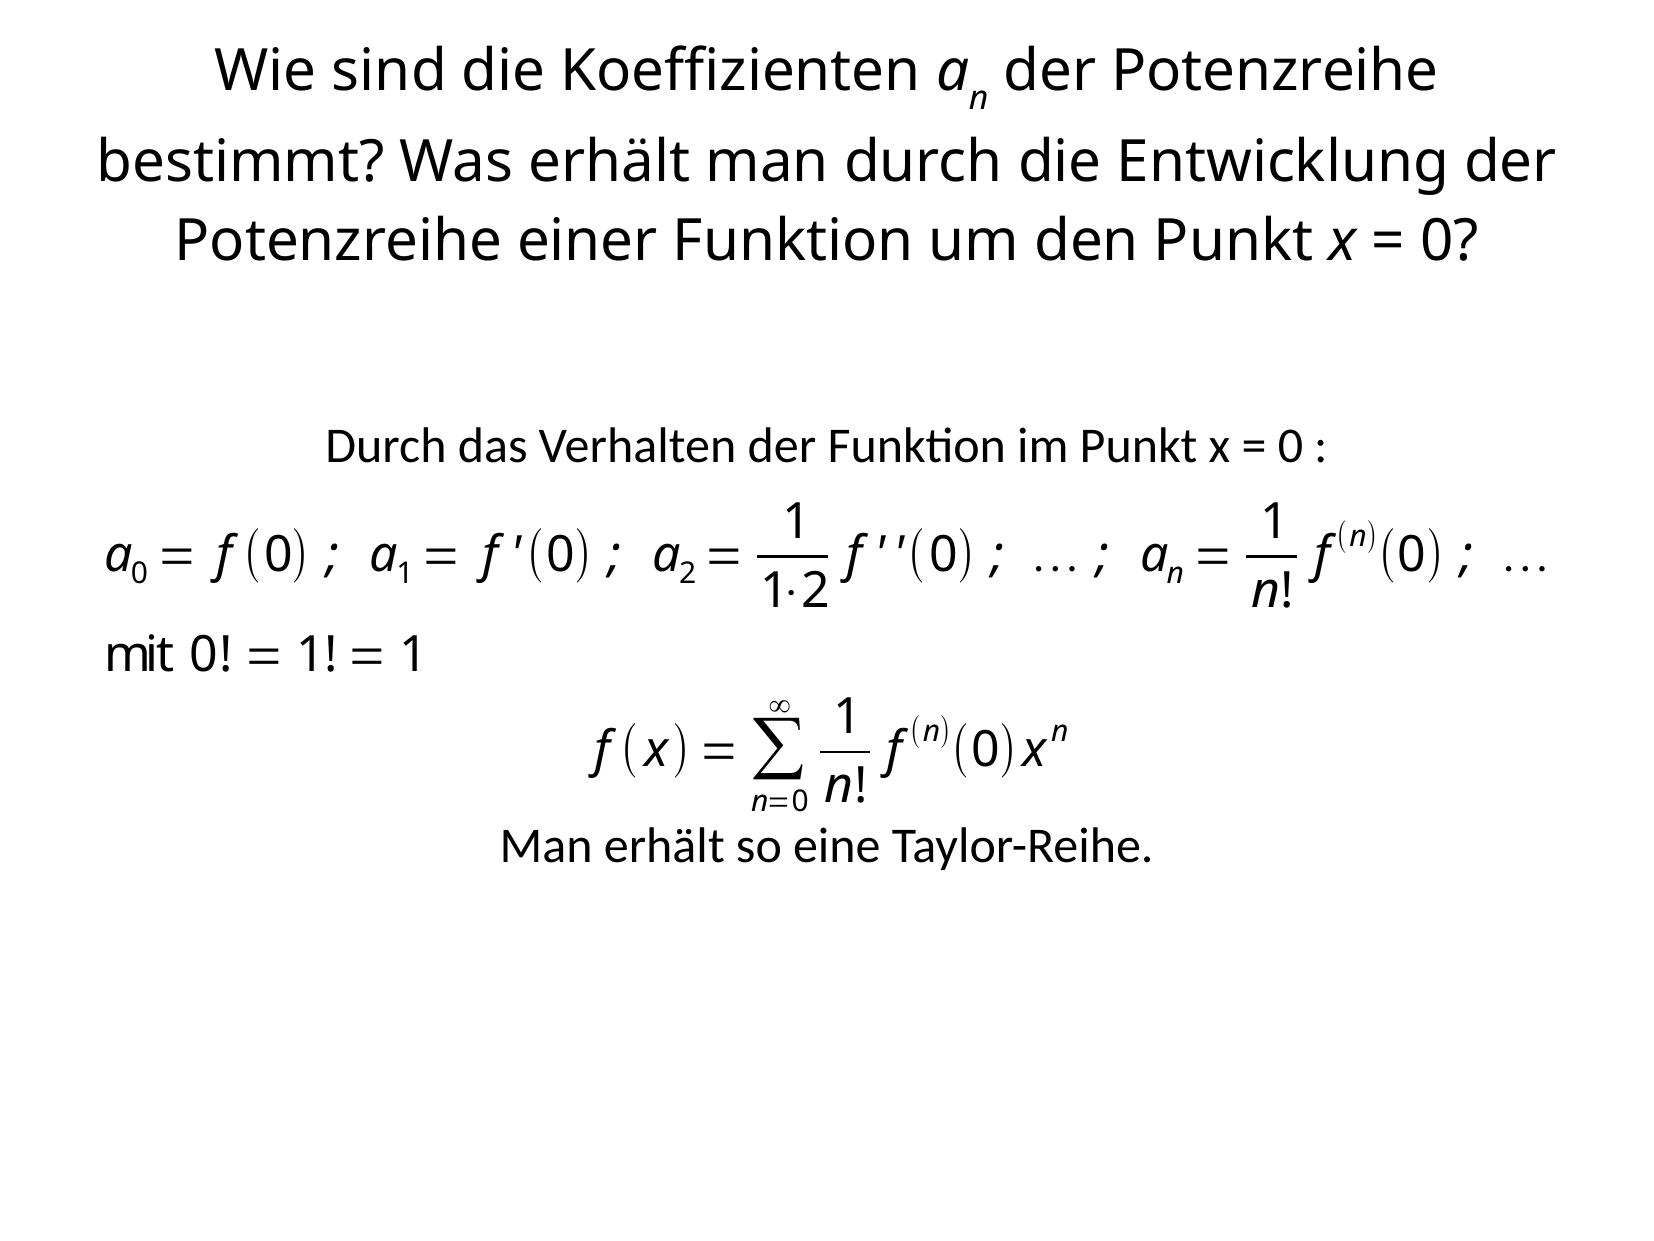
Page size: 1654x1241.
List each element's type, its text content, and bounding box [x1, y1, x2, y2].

chart [97, 491, 1556, 820]
subtitle Durch das Verhalten der Funktion im Punkt x = 0 : Man erhält so eine Taylor-Reihe. [82, 290, 1571, 1010]
title Wie sind die Koeffizienten an der Potenzreihe bestimmt? Was erhält man durch die Entwicklung der Potenzreihe einer Funktion um den Punkt x = 0? [82, 10, 1571, 290]
